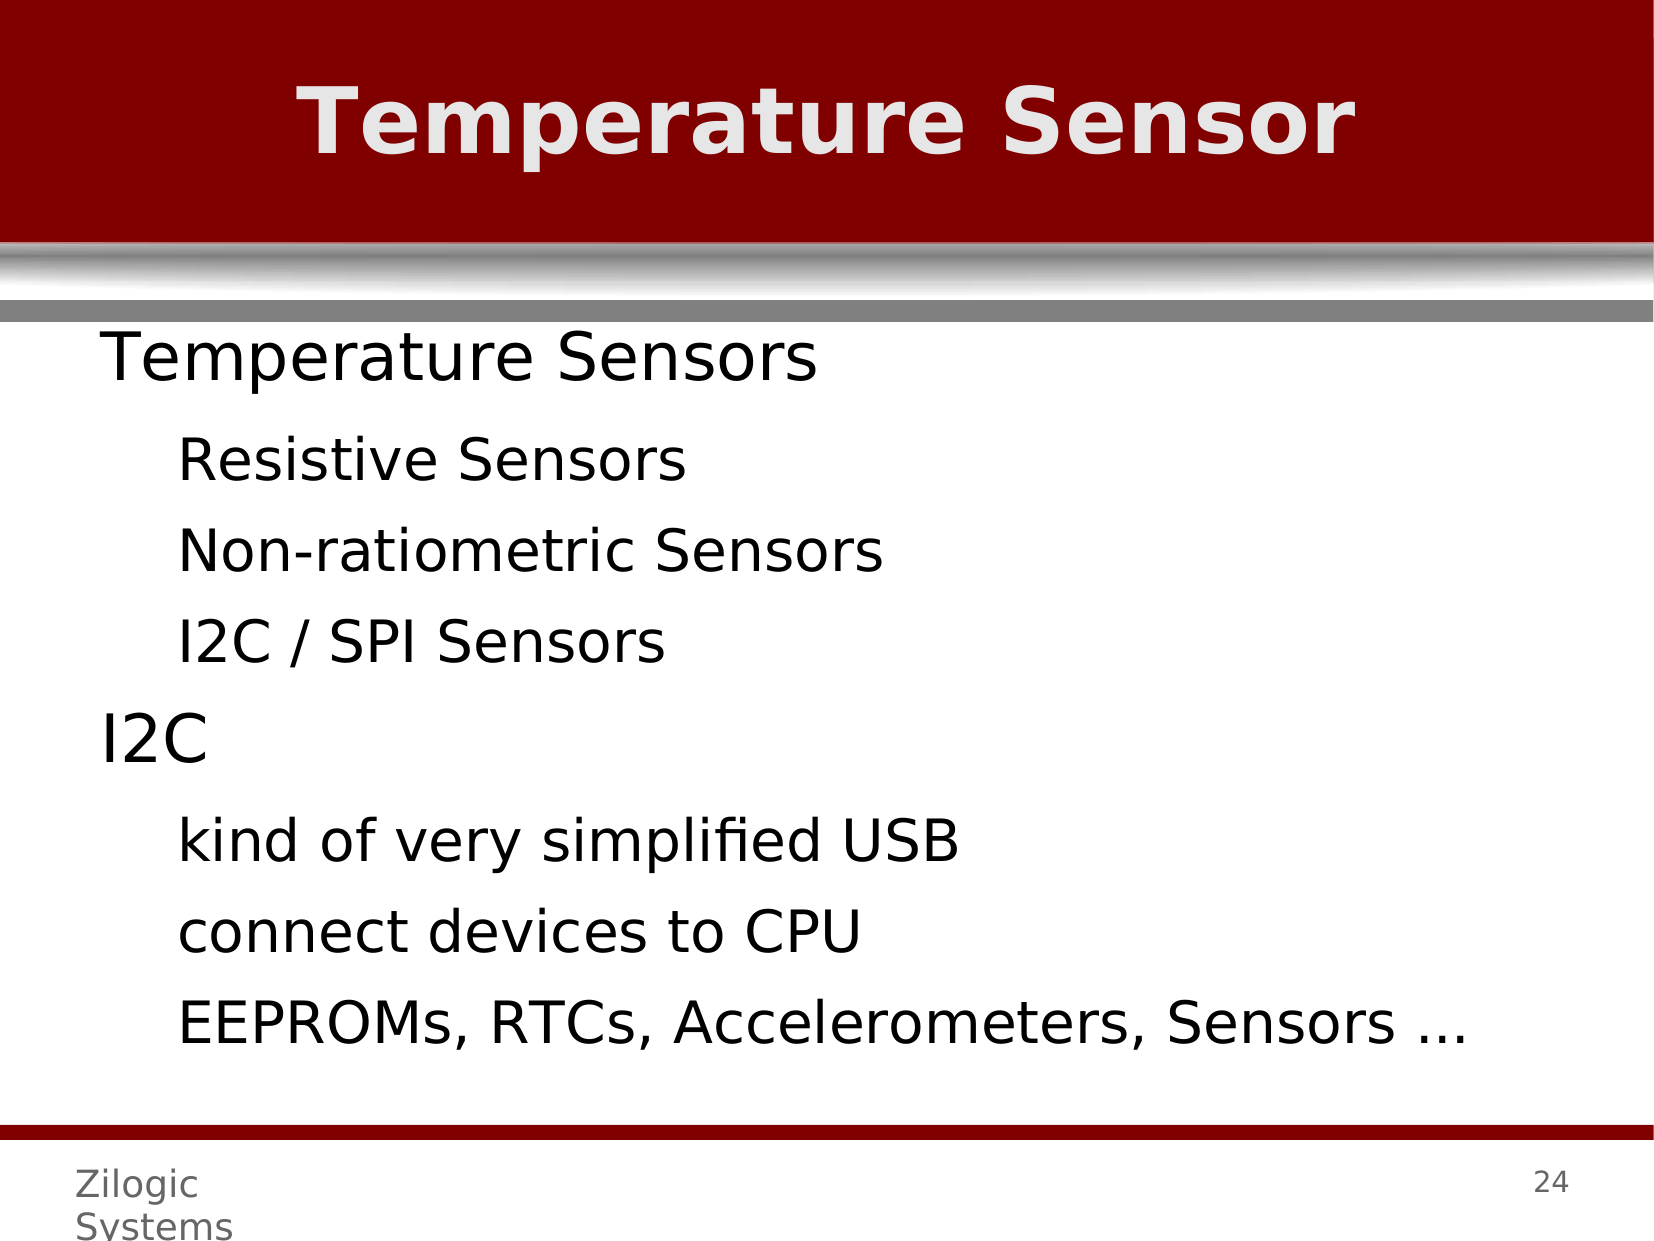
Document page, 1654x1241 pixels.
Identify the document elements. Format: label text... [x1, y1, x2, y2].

list Temperature Sensors Resistive Sensors Non-ratiometric Sensors I2C / SPI Sensors I2C kind of very simplified USB connect devices to CPU EEPROMs, RTCs, Accelerometers, Sensors ... [82, 318, 1571, 1109]
title Temperature Sensor [82, 18, 1571, 226]
